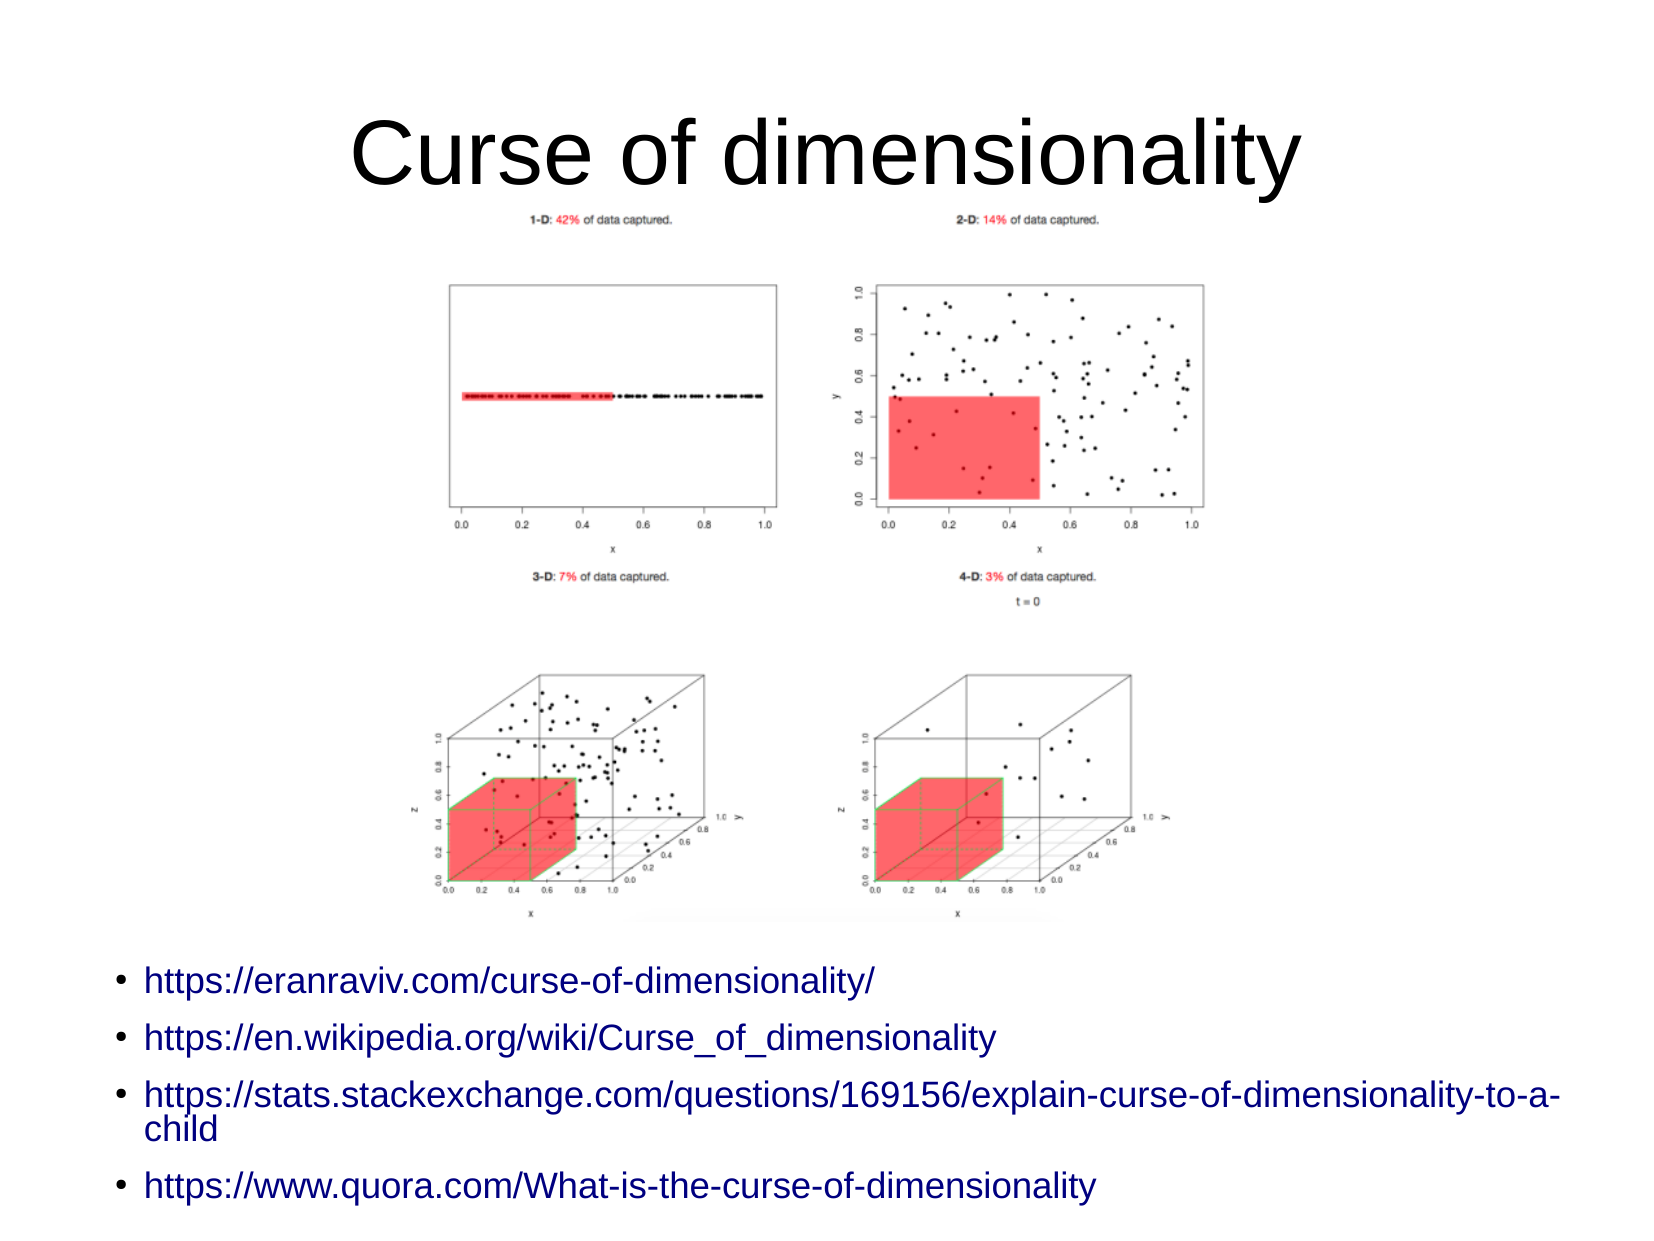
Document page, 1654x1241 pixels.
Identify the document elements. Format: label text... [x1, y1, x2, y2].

picture [405, 209, 1209, 922]
title Curse of dimensionality [82, 49, 1571, 257]
list https://eranraviv.com/curse-of-dimensionality/ https://en.wikipedia.org/wiki/Curse_of_dimensionality https://stats.stackexchange.com/questions/169156/explain-curse-of-dimensionality-to-a-child https://www.quora.com/What-is-the-curse-of-dimensionality [105, 960, 1594, 1175]
